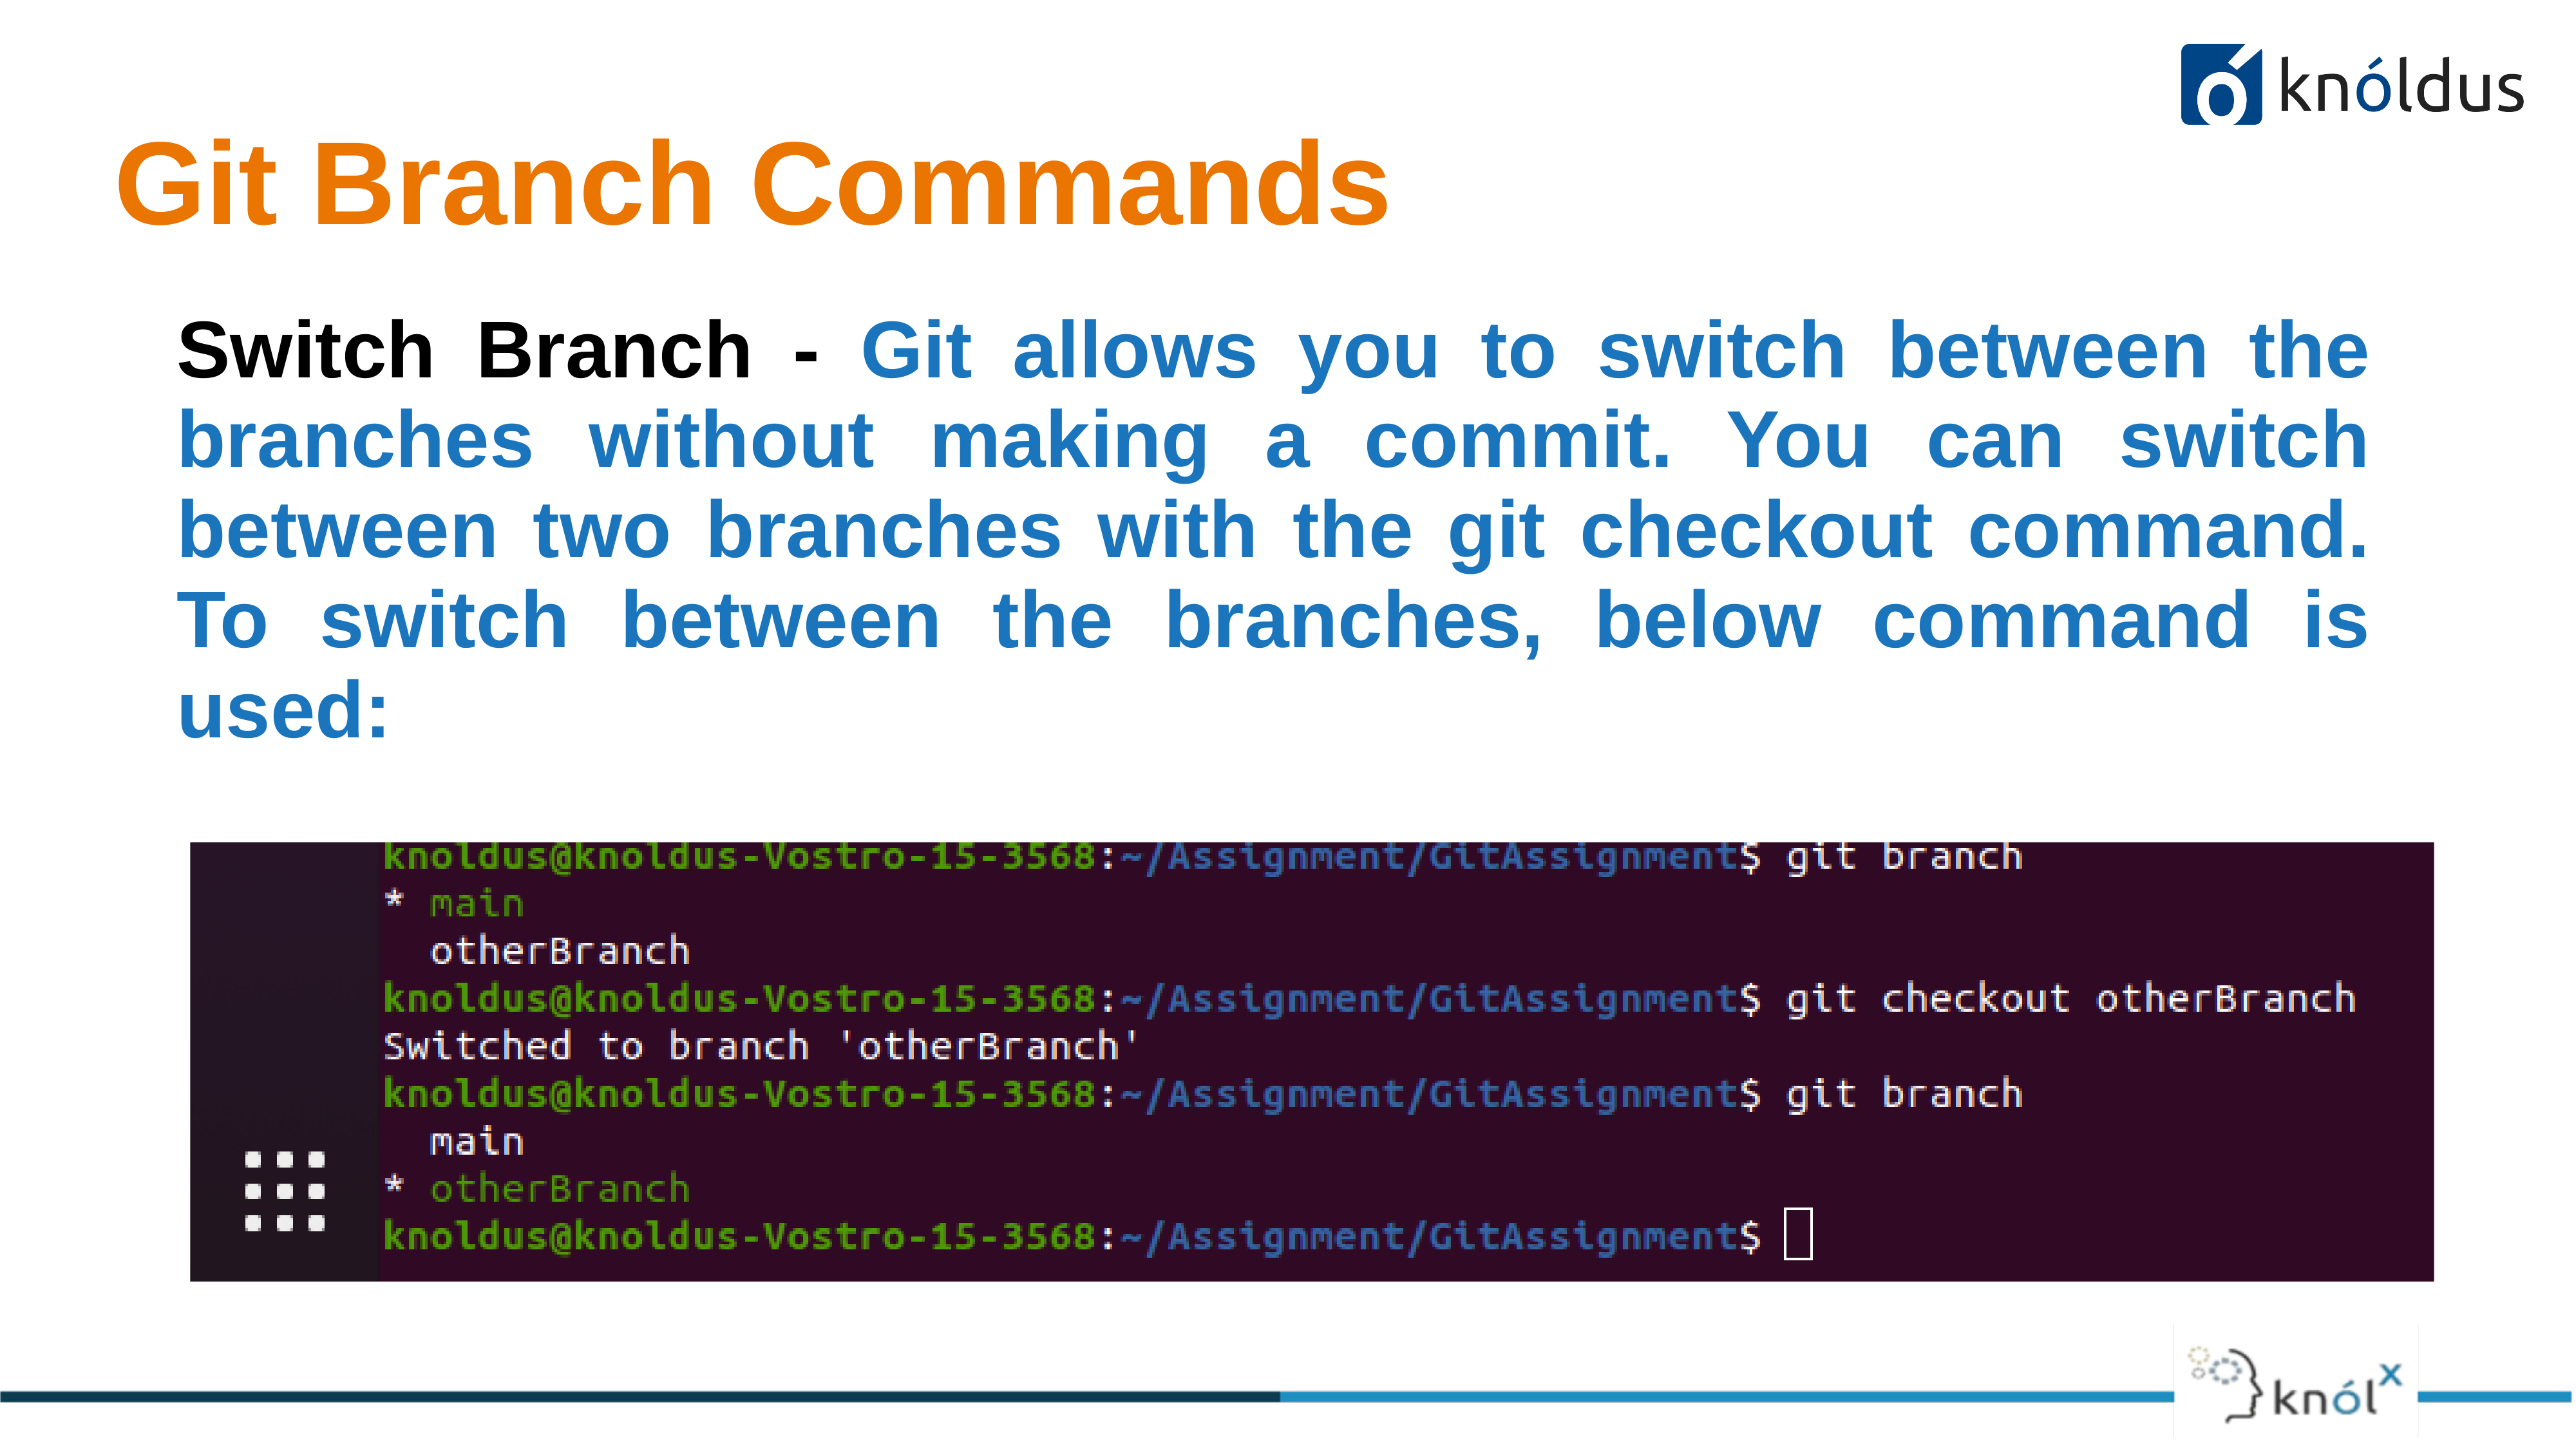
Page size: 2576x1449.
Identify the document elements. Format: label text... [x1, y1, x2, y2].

picture [0, 1323, 2572, 1437]
picture [190, 842, 2434, 1282]
picture [2181, 44, 2524, 125]
text_box Switch Branch - Git allows you to switch between the branches without making a commit. You can switch between two branches with the git checkout command. To switch between the branches, below command is used: [167, 299, 2381, 760]
title Git Branch Commands [71, 63, 1525, 303]
